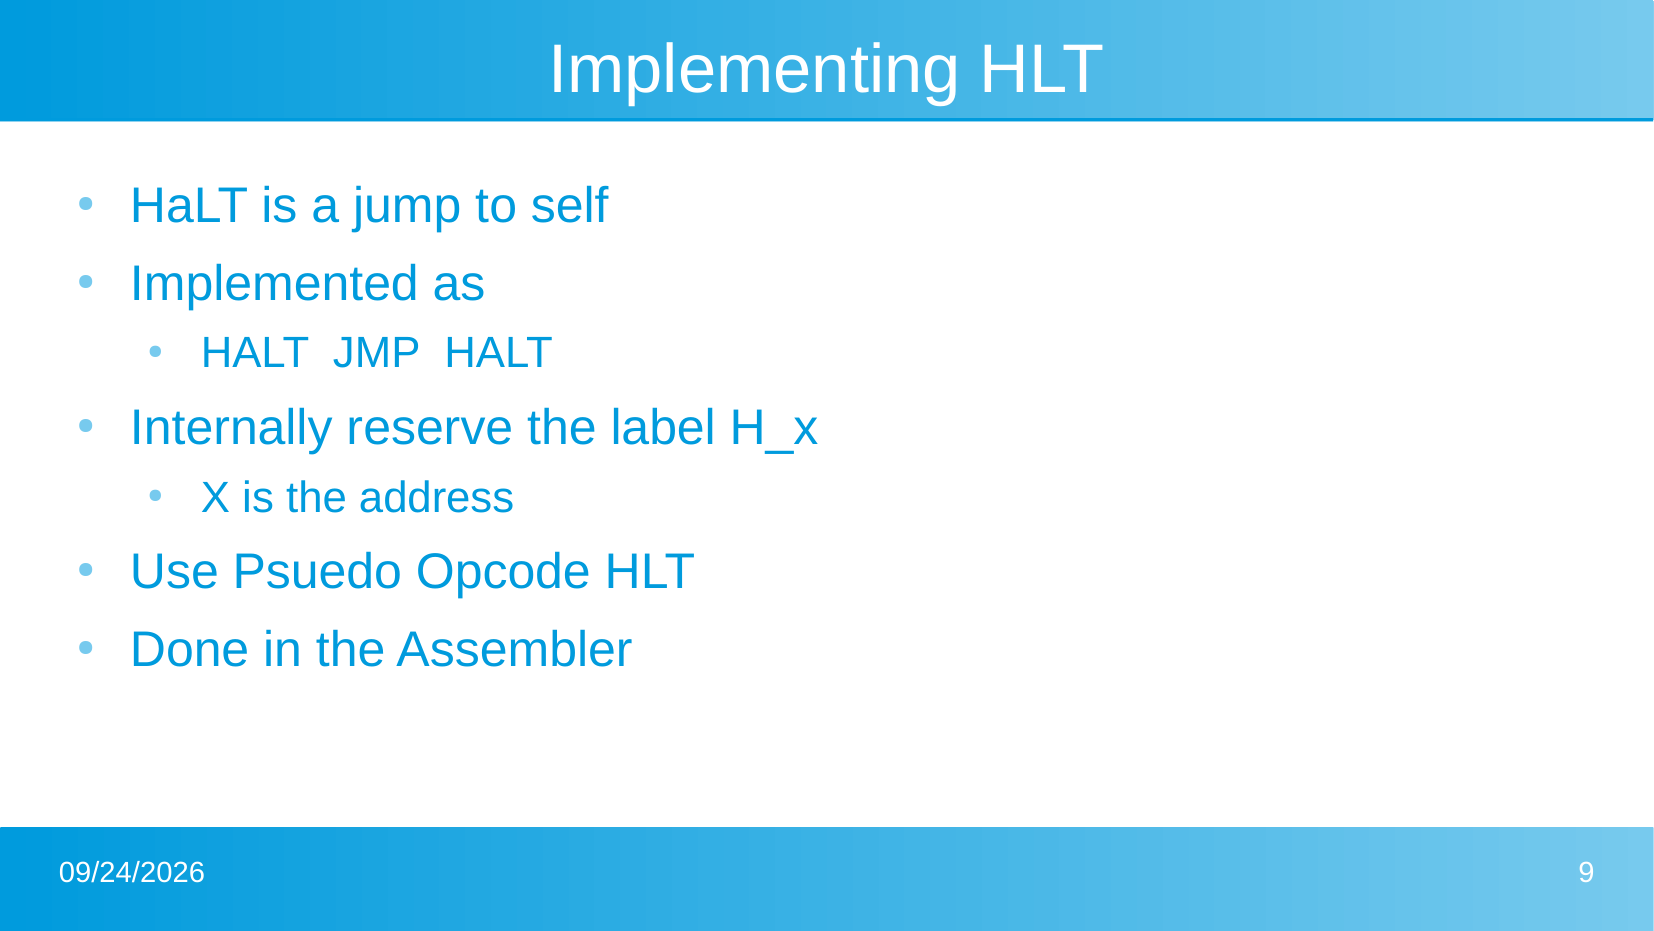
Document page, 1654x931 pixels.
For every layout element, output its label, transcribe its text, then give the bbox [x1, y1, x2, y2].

title Implementing HLT [59, 29, 1595, 108]
list HaLT is a jump to self Implemented as HALT JMP HALT Internally reserve the label H_x X is the address Use Psuedo Opcode HLT Done in the Assembler [59, 177, 1595, 768]
